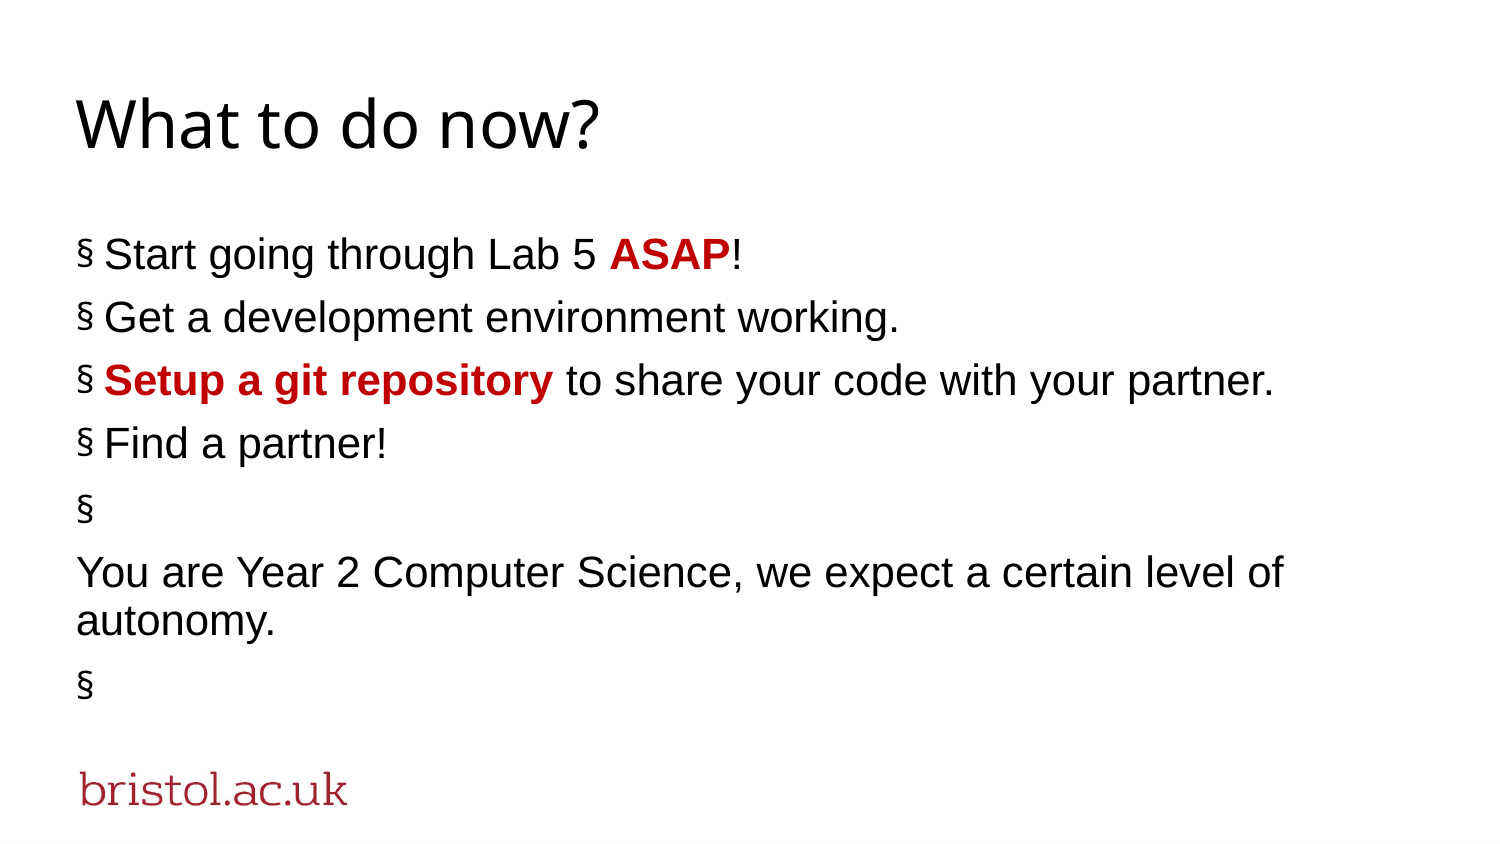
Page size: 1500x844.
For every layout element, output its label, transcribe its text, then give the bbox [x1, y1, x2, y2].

list Start going through Lab 5 ASAP! Get a development environment working. Setup a git repository to share your code with your partner. Find a partner! You are Year 2 Computer Science, we expect a certain level of autonomy. [60, 224, 1440, 699]
title What to do now? [60, 44, 1440, 209]
